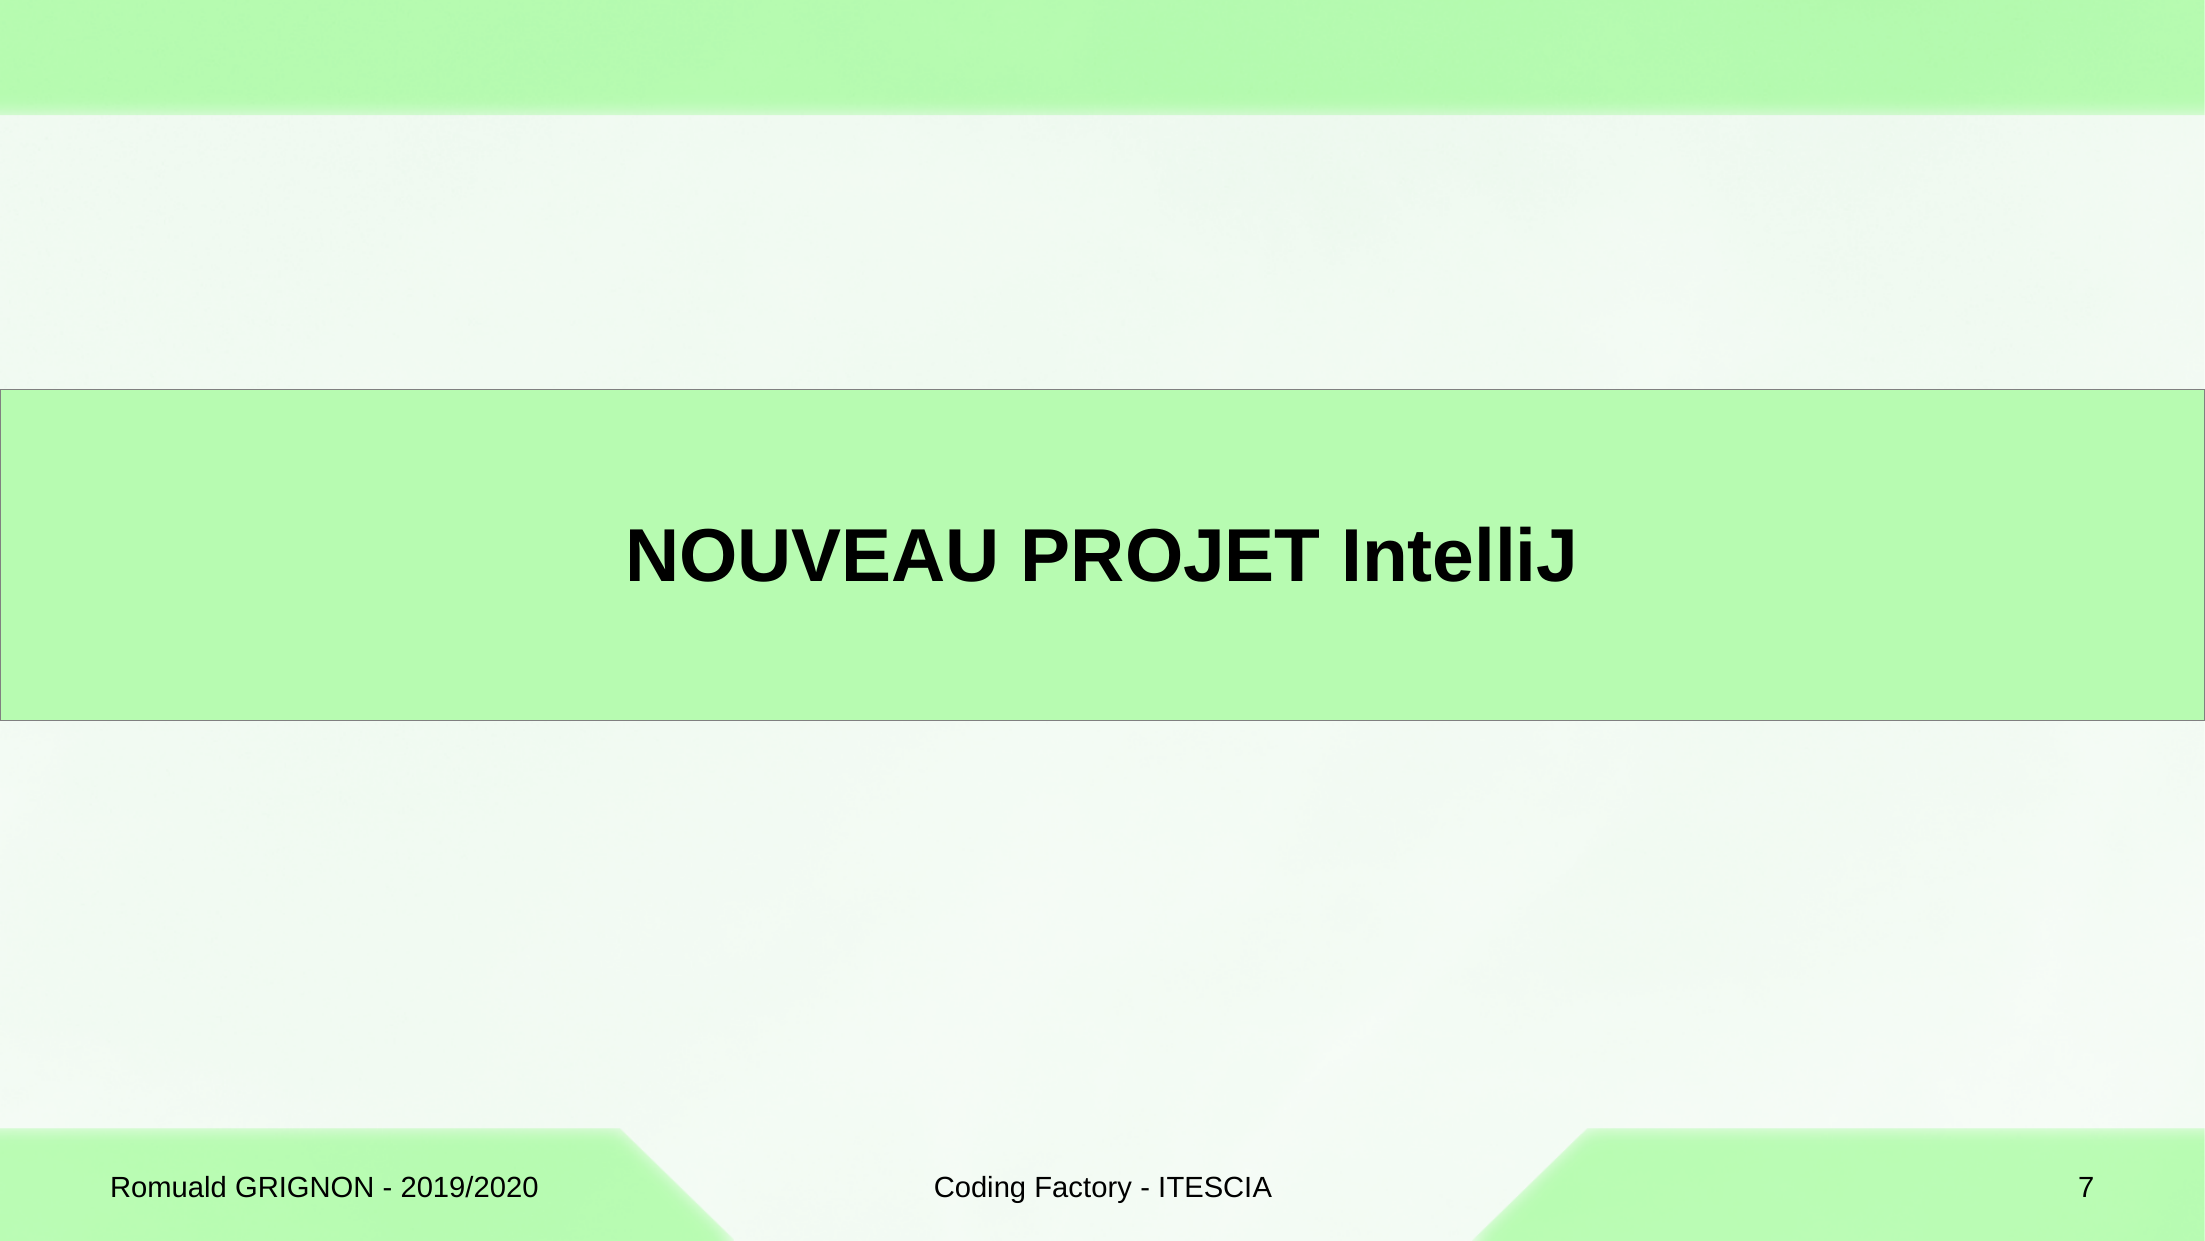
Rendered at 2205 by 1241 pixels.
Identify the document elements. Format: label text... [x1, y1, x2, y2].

subtitle NOUVEAU PROJET IntelliJ [110, 114, 2095, 1174]
picture [0, 721, 2205, 1241]
text_box [0, 389, 110, 721]
picture [0, 0, 2205, 389]
text_box [2095, 389, 2205, 721]
